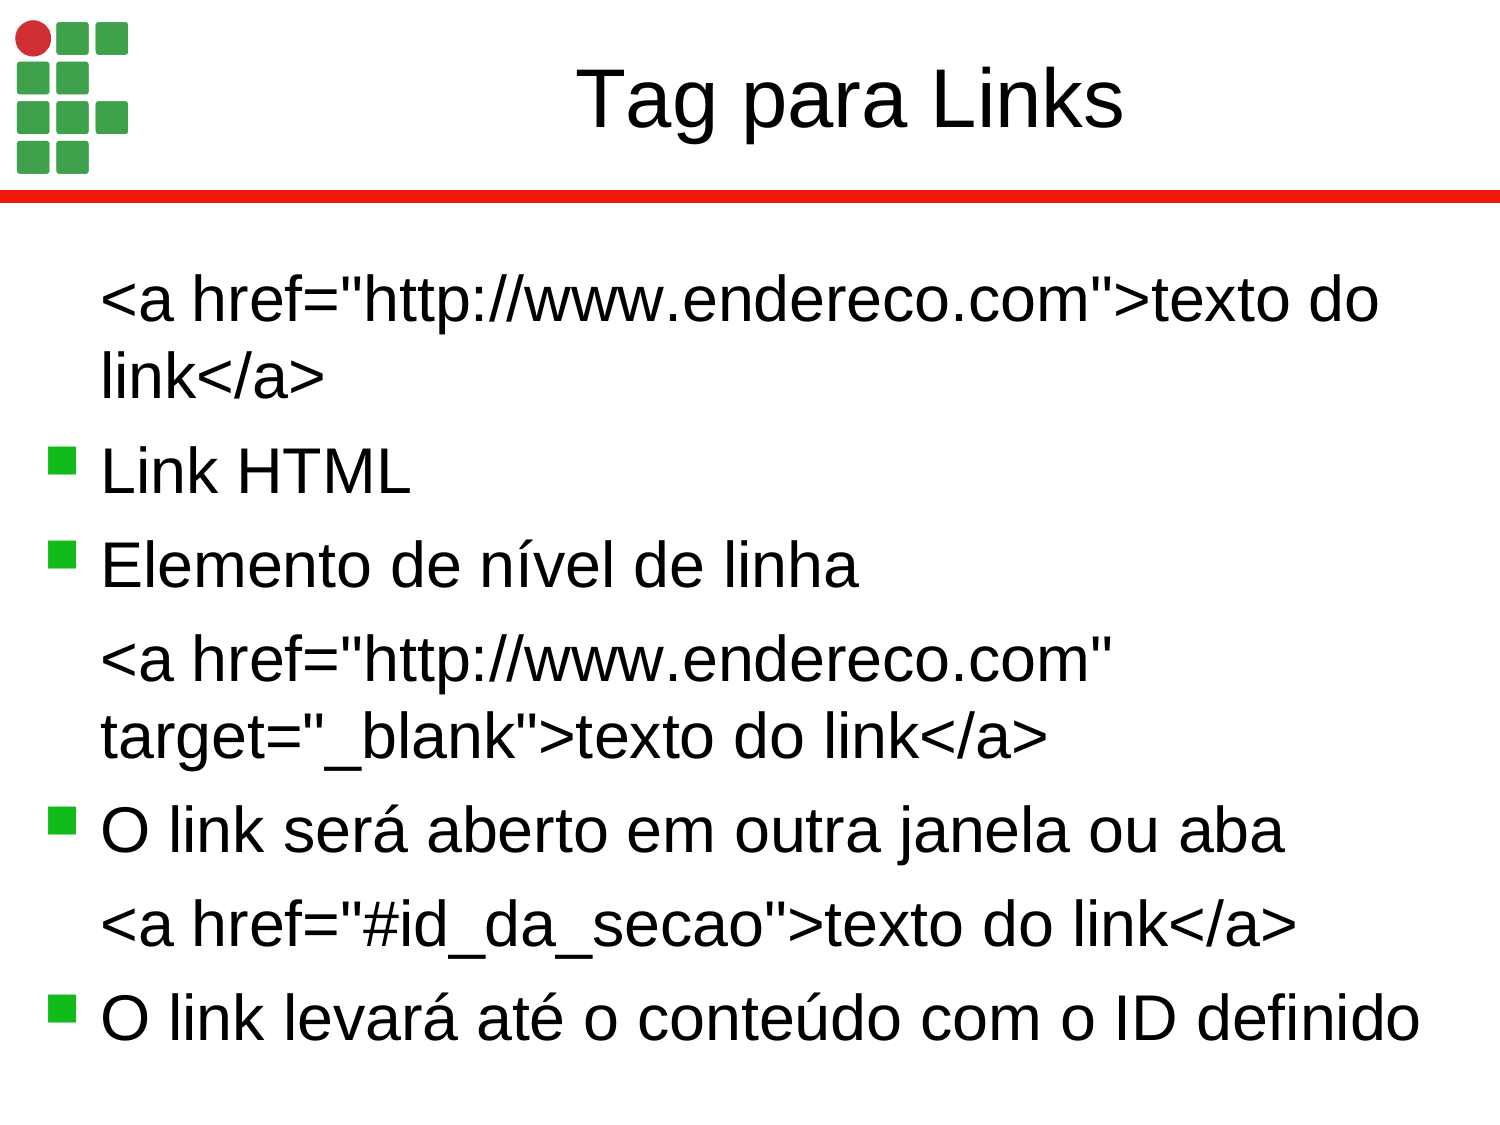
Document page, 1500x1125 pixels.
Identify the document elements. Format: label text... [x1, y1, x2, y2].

list <a href="http://www.endereco.com">texto do link</a> Link HTML Elemento de nível de linha <a href="http://www.endereco.com" target="_blank">texto do link</a> O link será aberto em outra janela ou aba <a href="#id_da_secao">texto do link</a> O link levará até o conteúdo com o ID definido [29, 207, 1471, 1087]
picture [14, 16, 130, 178]
title Tag para Links [230, 0, 1471, 202]
